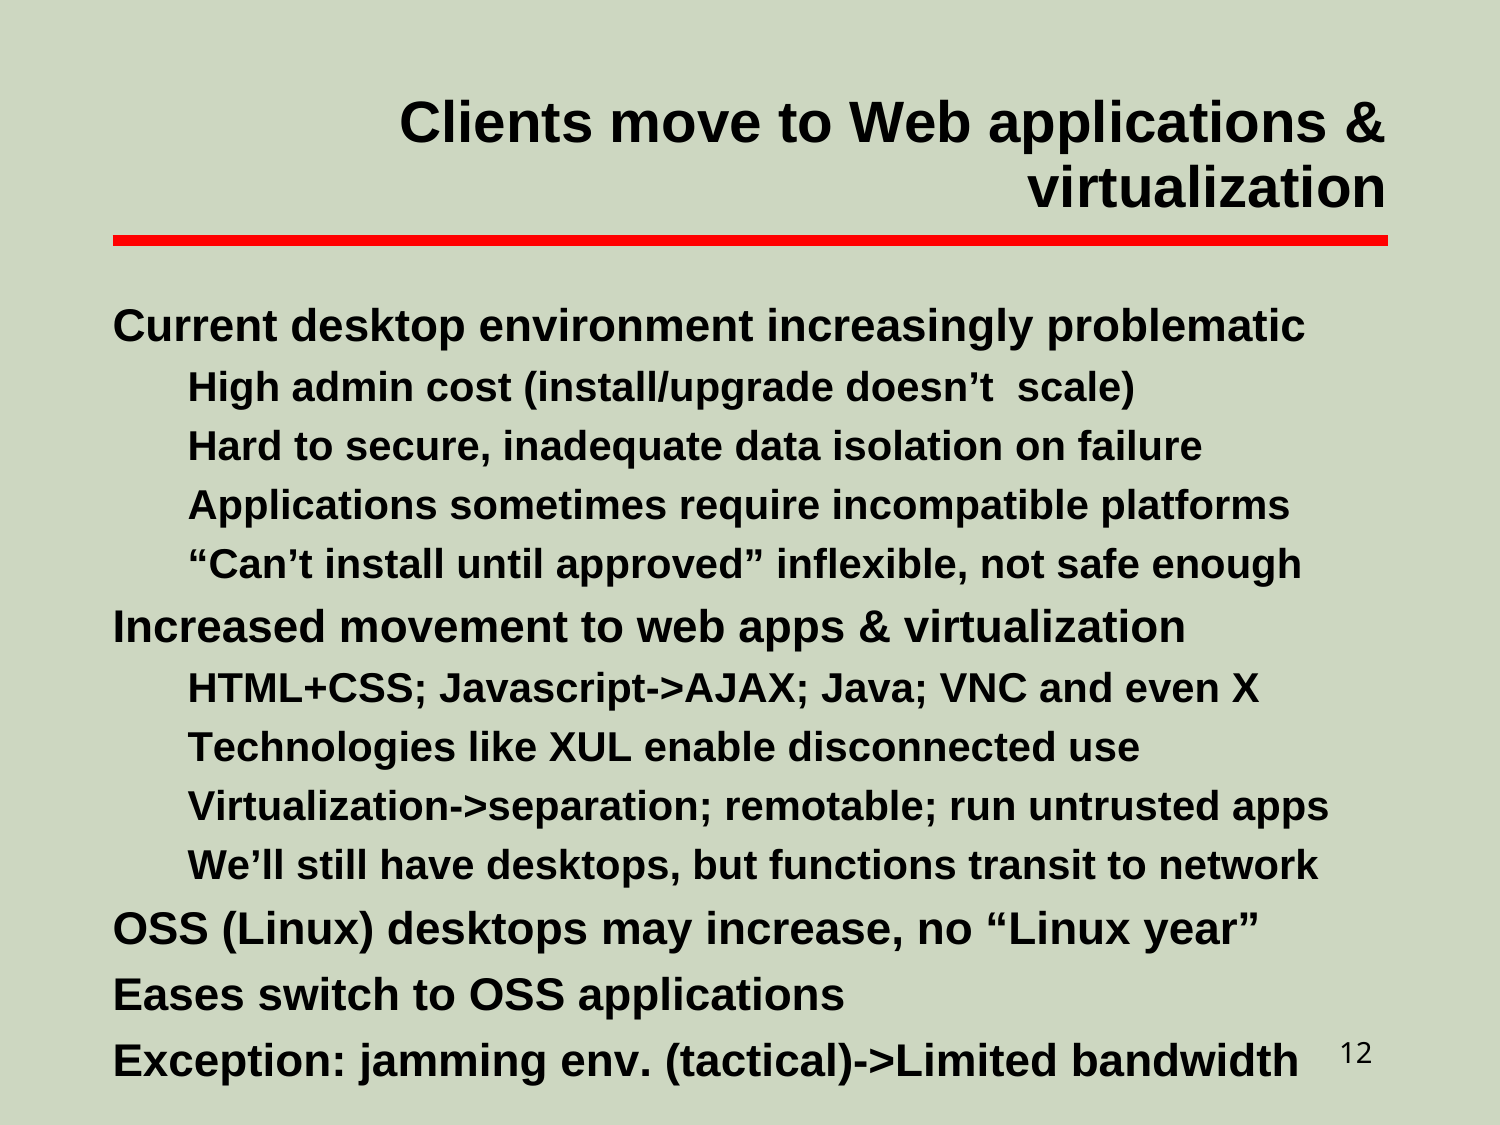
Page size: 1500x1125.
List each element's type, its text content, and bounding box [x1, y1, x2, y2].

list Current desktop environment increasingly problematic High admin cost (install/upgrade doesn’t scale) Hard to secure, inadequate data isolation on failure Applications sometimes require incompatible platforms “Can’t install until approved” inflexible, not safe enough Increased movement to web apps & virtualization HTML+CSS; Javascript->AJAX; Java; VNC and even X Technologies like XUL enable disconnected use Virtualization->separation; remotable; run untrusted apps We’ll still have desktops, but functions transit to network OSS (Linux) desktops may increase, no “Linux year” Eases switch to OSS applications Exception: jamming env. (tactical)->Limited bandwidth [112, 299, 1388, 1086]
title Clients move to Web applications & virtualization [337, 89, 1388, 220]
